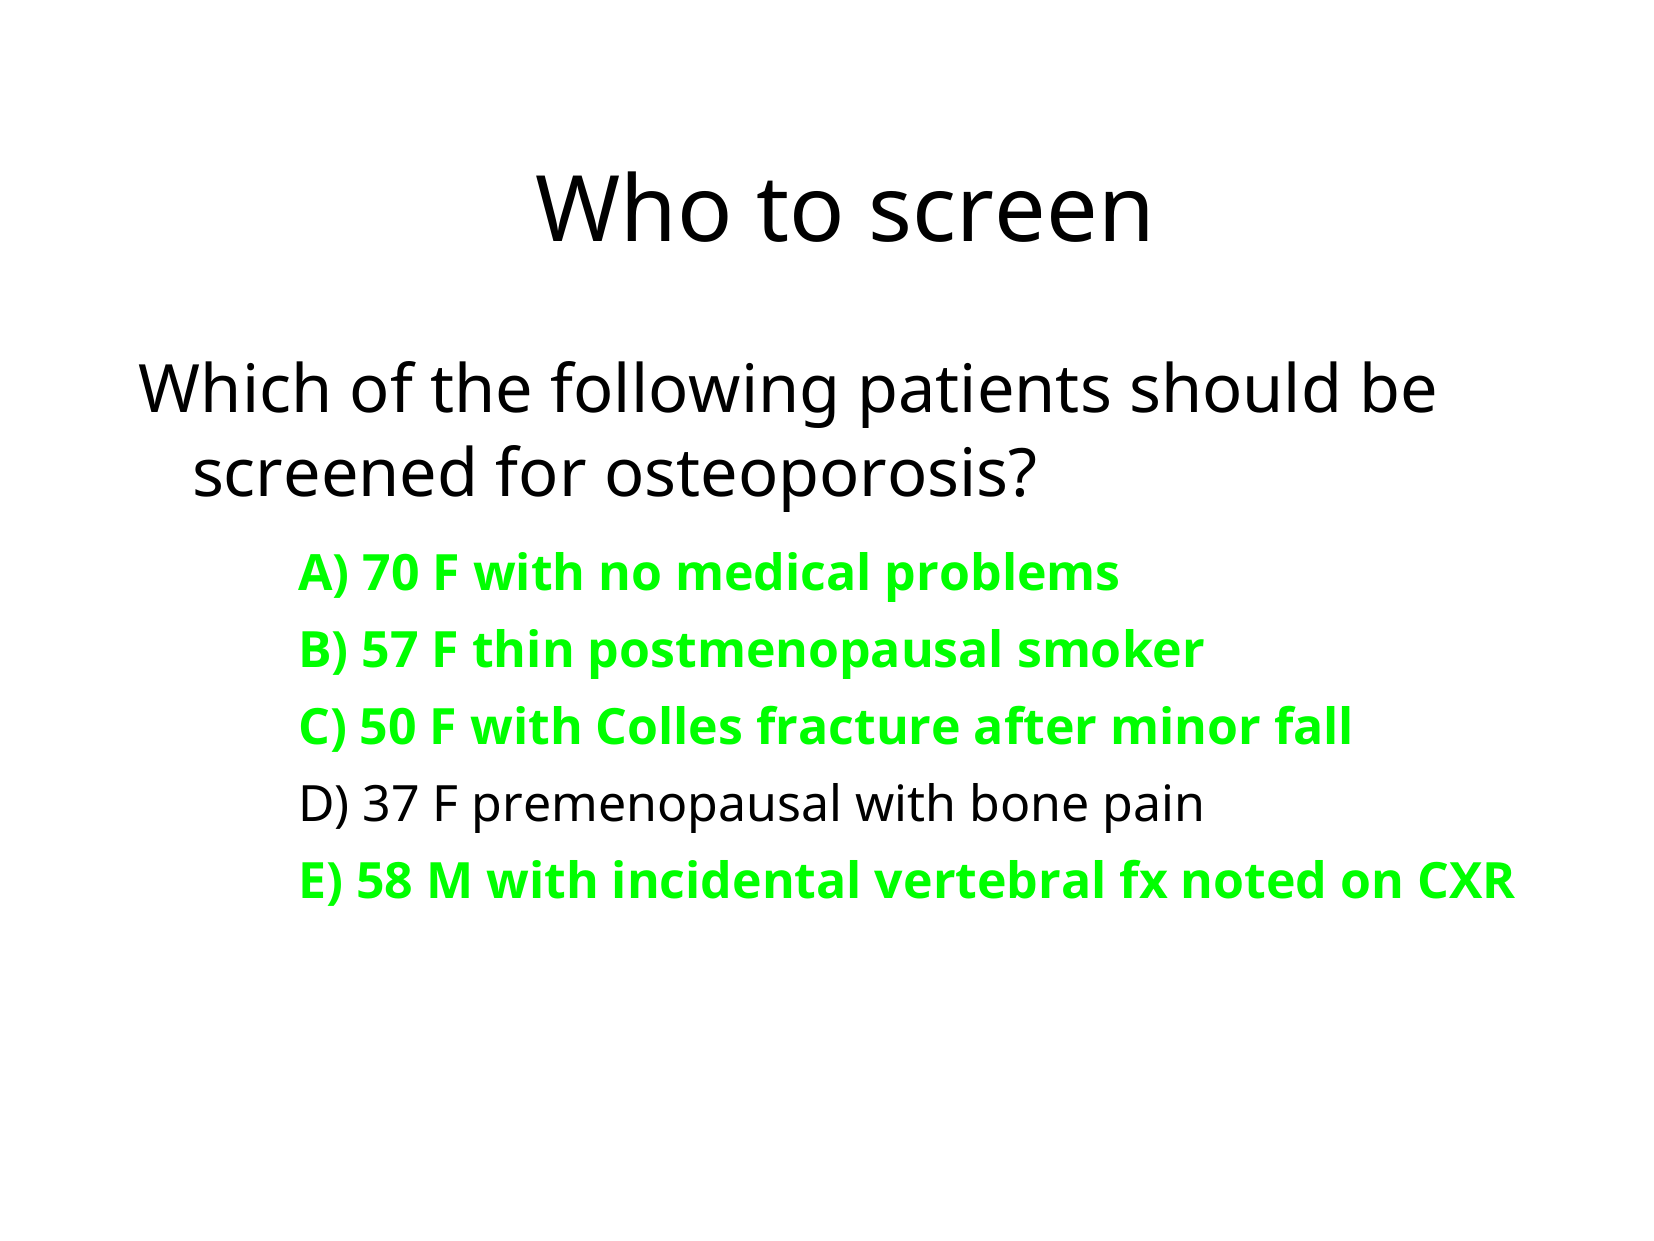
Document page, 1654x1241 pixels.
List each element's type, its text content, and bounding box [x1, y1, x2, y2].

list Which of the following patients should be screened for osteoporosis? A) 70 F with no medical problems B) 57 F thin postmenopausal smoker C) 50 F with Colles fracture after minor fall D) 37 F premenopausal with bone pain E) 58 M with incidental vertebral fx noted on CXR [121, 344, 1534, 950]
title Who to screen [121, 152, 1534, 260]
